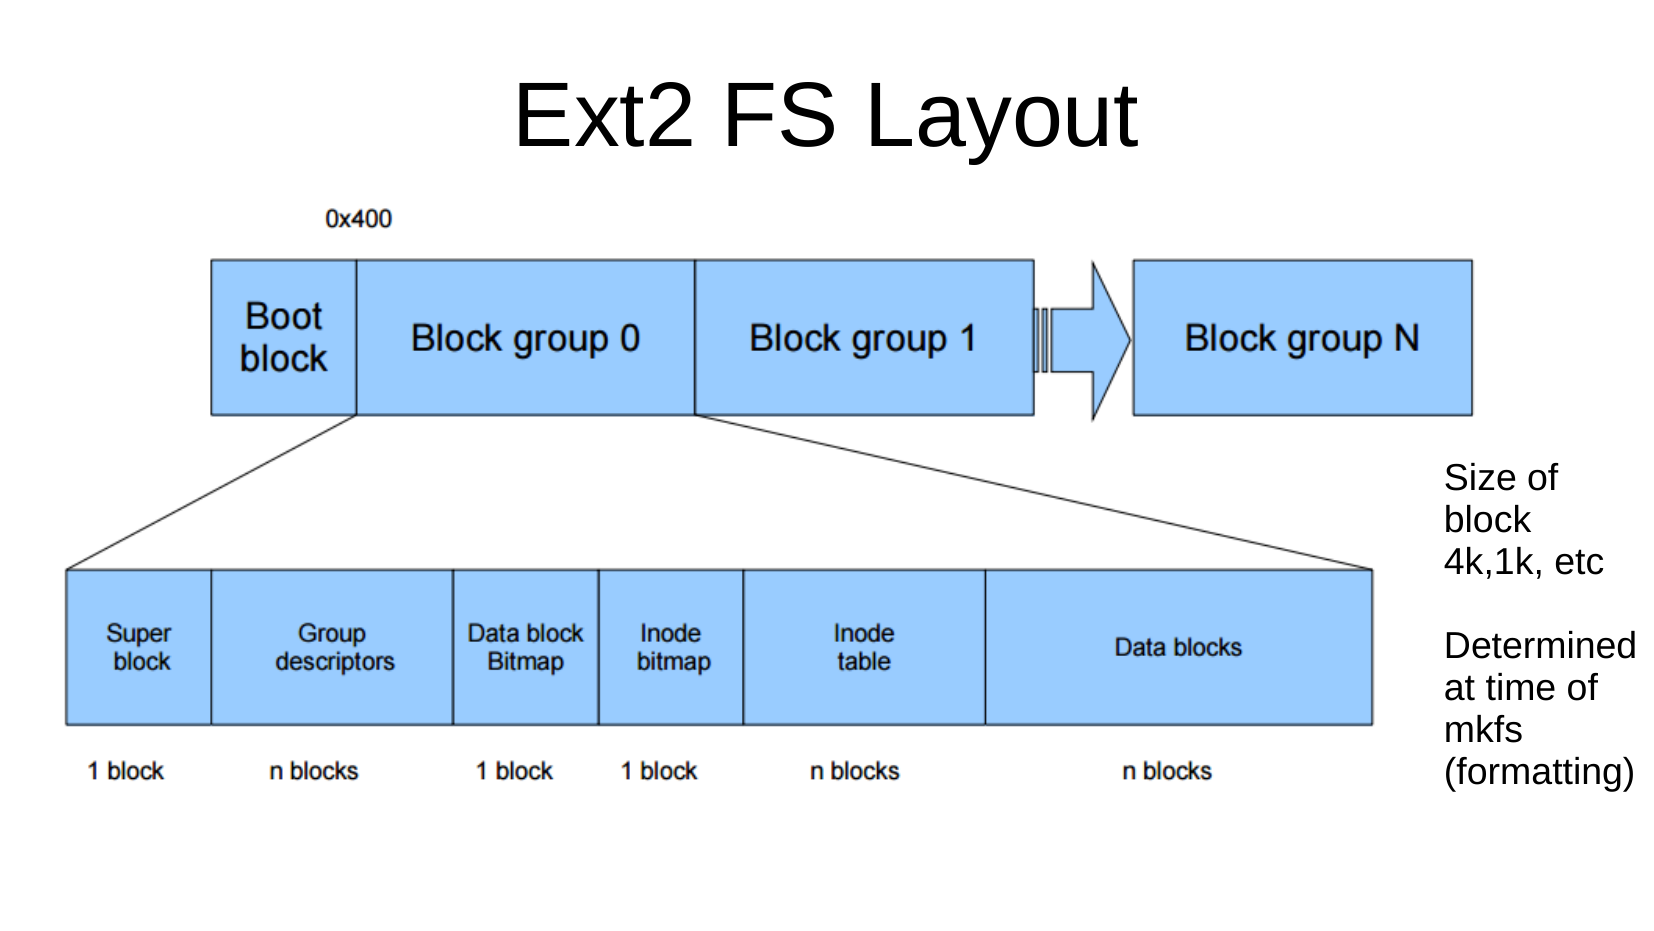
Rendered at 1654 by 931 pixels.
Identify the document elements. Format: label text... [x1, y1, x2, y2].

title Ext2 FS Layout [82, 37, 1571, 193]
picture [23, 168, 1545, 839]
text_box Size of block 4k,1k, etc Determined at time of mkfs (formatting) [1429, 448, 1654, 926]
